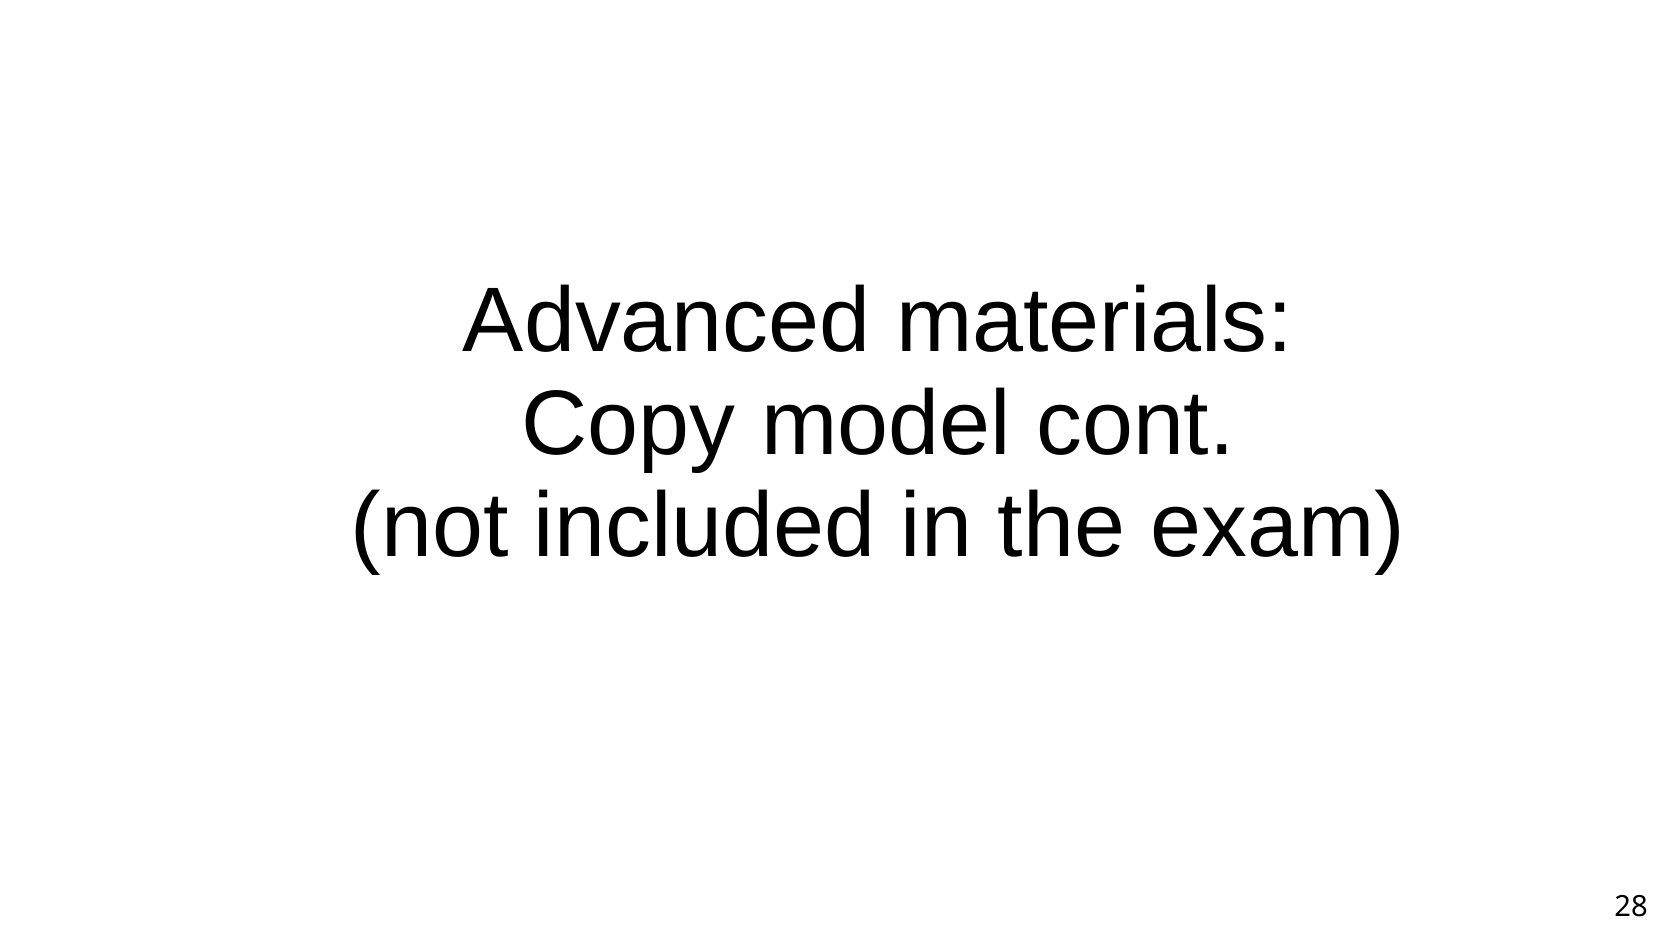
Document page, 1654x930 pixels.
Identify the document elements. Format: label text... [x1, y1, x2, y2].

title Advanced materials: Copy model cont. (not included in the exam) [134, 268, 1623, 577]
